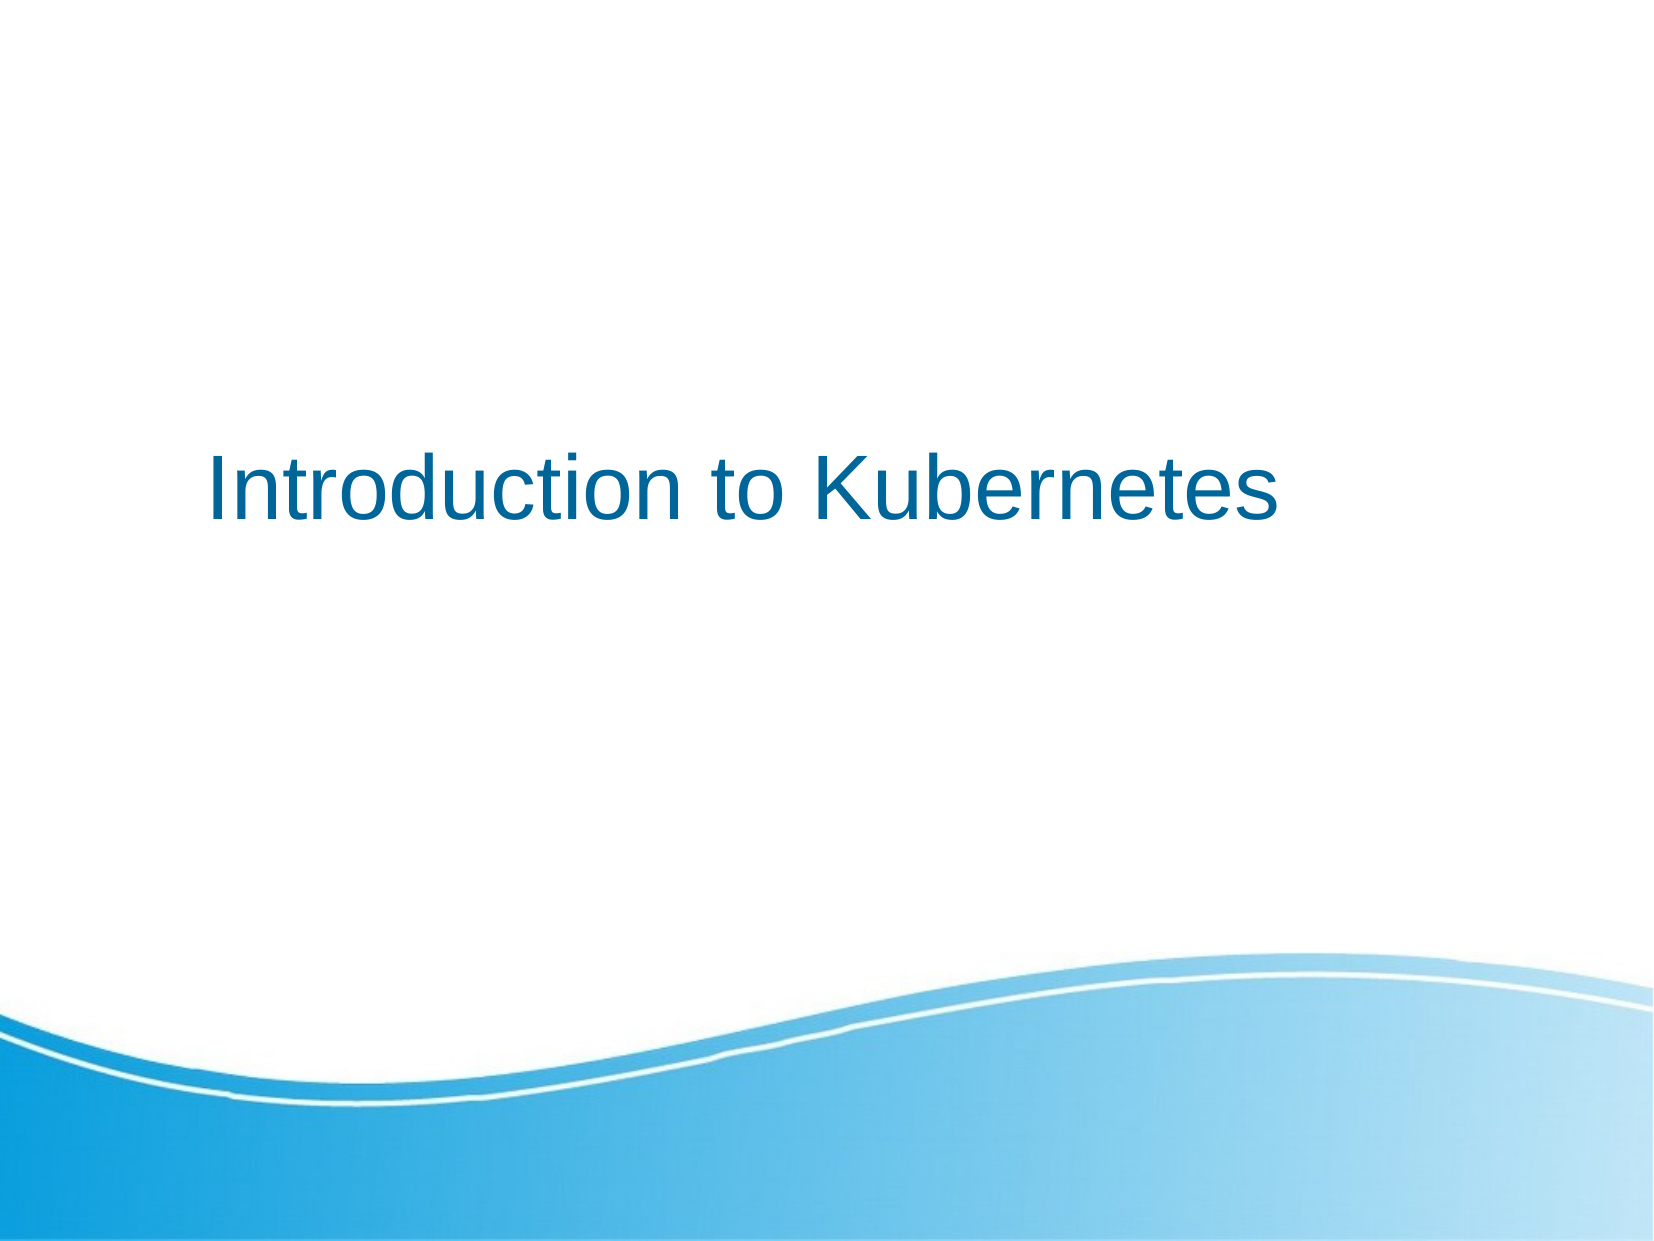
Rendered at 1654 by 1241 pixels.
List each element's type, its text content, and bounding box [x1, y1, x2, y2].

picture [0, 952, 1654, 1241]
title Introduction to Kubernetes [0, 384, 1489, 592]
